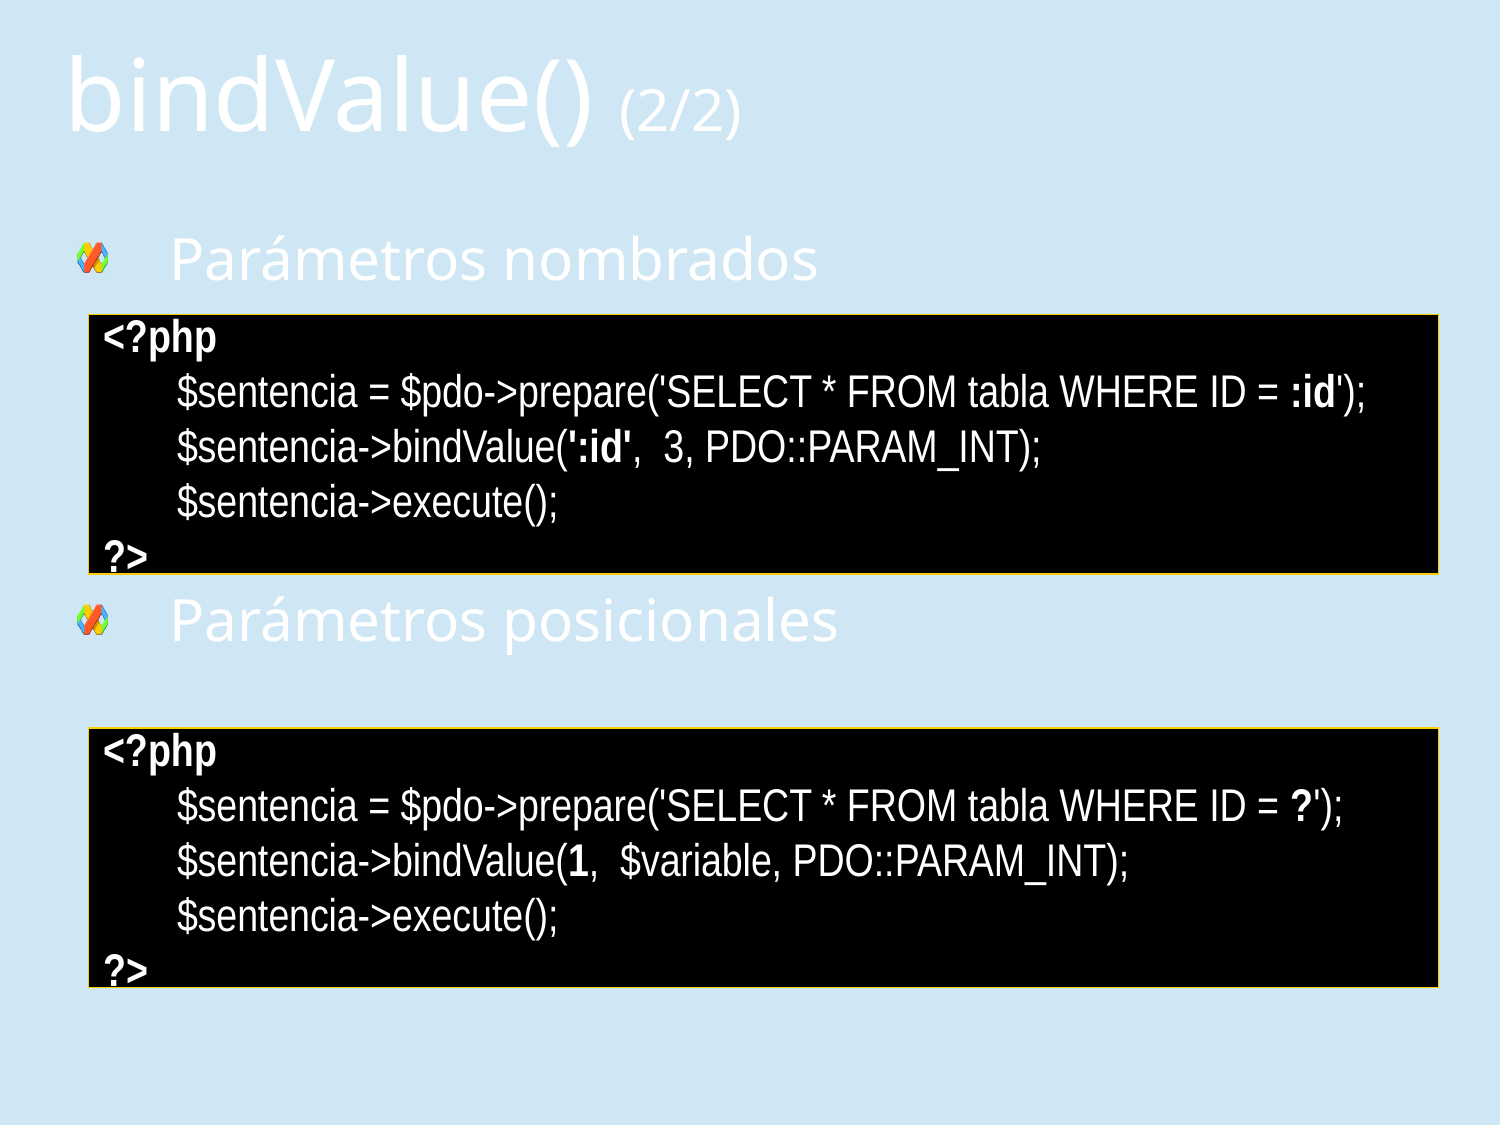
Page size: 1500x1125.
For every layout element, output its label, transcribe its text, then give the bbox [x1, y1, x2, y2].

text_box <?php $sentencia = $pdo->prepare('SELECT * FROM tabla WHERE ID = :id'); $sentencia->bindValue(':id', 3, PDO::PARAM_INT); $sentencia->execute(); ?> [88, 314, 1439, 575]
text_box <?php $sentencia = $pdo->prepare('SELECT * FROM tabla WHERE ID = ?'); $sentencia->bindValue(1, $variable, PDO::PARAM_INT); $sentencia->execute(); ?> [88, 727, 1439, 988]
picture [77, 242, 108, 273]
picture [77, 604, 108, 635]
text_box bindValue() (2/2) [49, 37, 1456, 161]
text_box Parámetros nombrados Parámetros posicionales [63, 222, 1500, 662]
